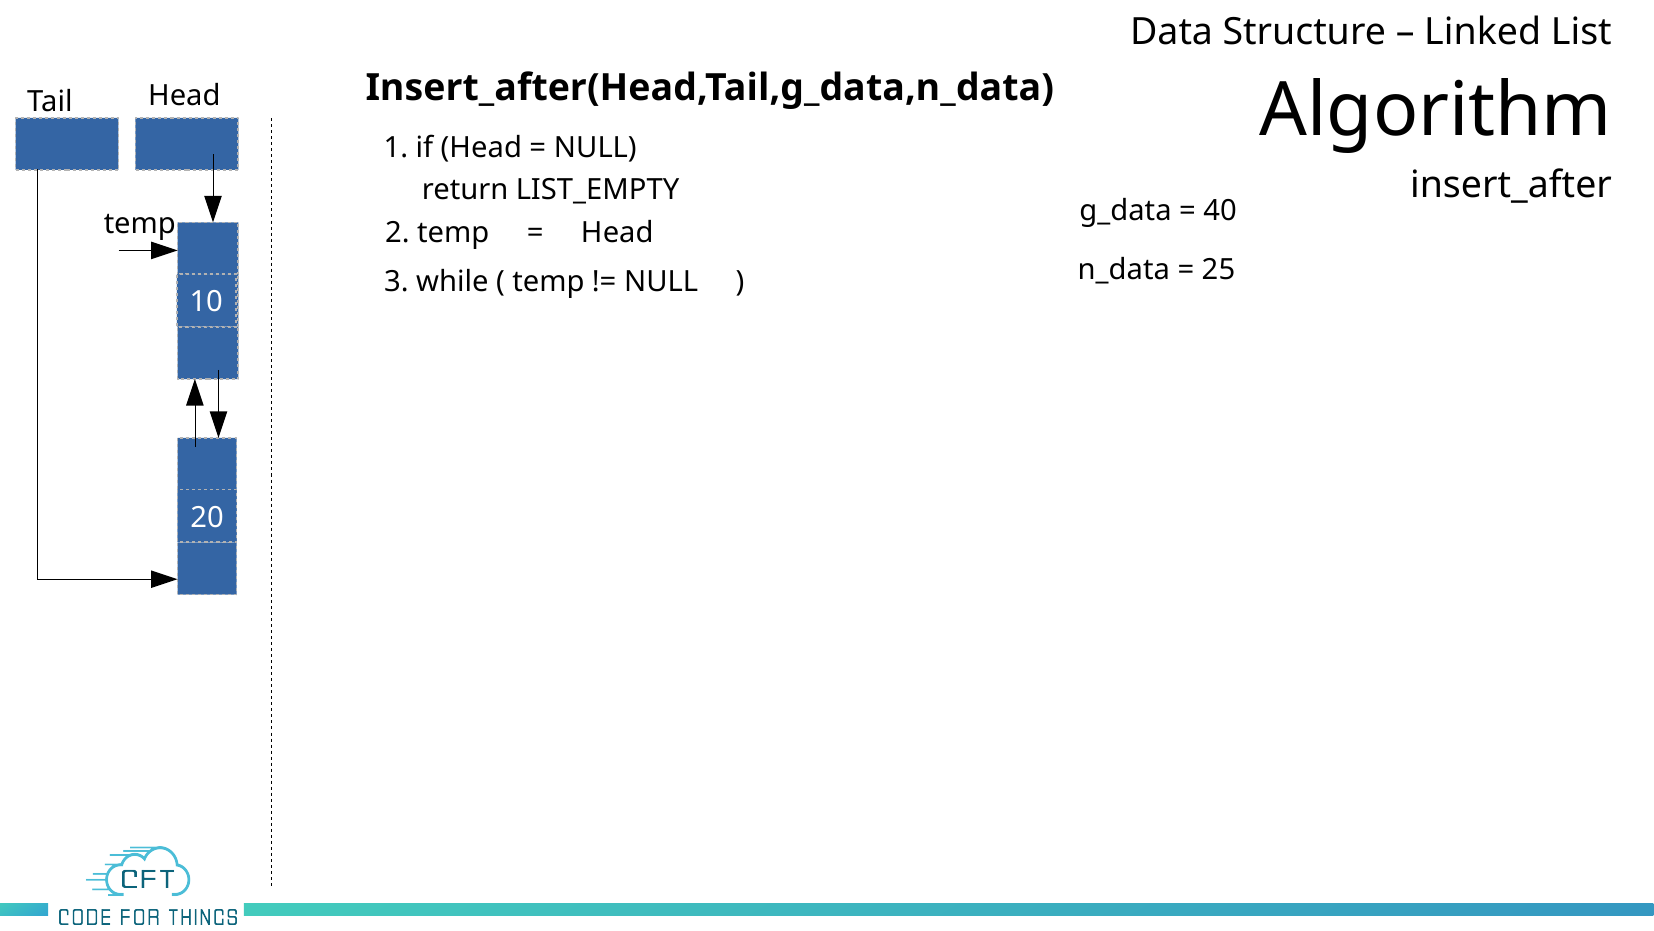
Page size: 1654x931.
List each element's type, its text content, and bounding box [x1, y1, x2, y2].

text_box [177, 542, 237, 595]
text_box [177, 437, 237, 489]
text_box Head [133, 67, 245, 122]
text_box Tail [12, 72, 123, 128]
text_box 2. temp = Head [370, 203, 749, 259]
picture [59, 846, 237, 925]
text_box n_data = 25 [1062, 241, 1335, 296]
text_box g_data = 40 [1064, 182, 1323, 241]
title Data Structure – Linked List Algorithm insert_after [1093, 0, 1613, 216]
text_box 1. if (Head = NULL) [353, 121, 835, 174]
text_box return LIST_EMPTY [407, 160, 782, 216]
text_box [177, 222, 239, 380]
text_box 20 [177, 489, 237, 542]
text_box [15, 128, 119, 170]
text_box 3. while ( temp != NULL ) [354, 252, 886, 308]
text_box 10 [176, 274, 236, 327]
text_box [135, 122, 239, 170]
text_box temp [88, 195, 196, 250]
text_box Insert_after(Head,Tail,g_data,n_data) [350, 53, 1193, 121]
